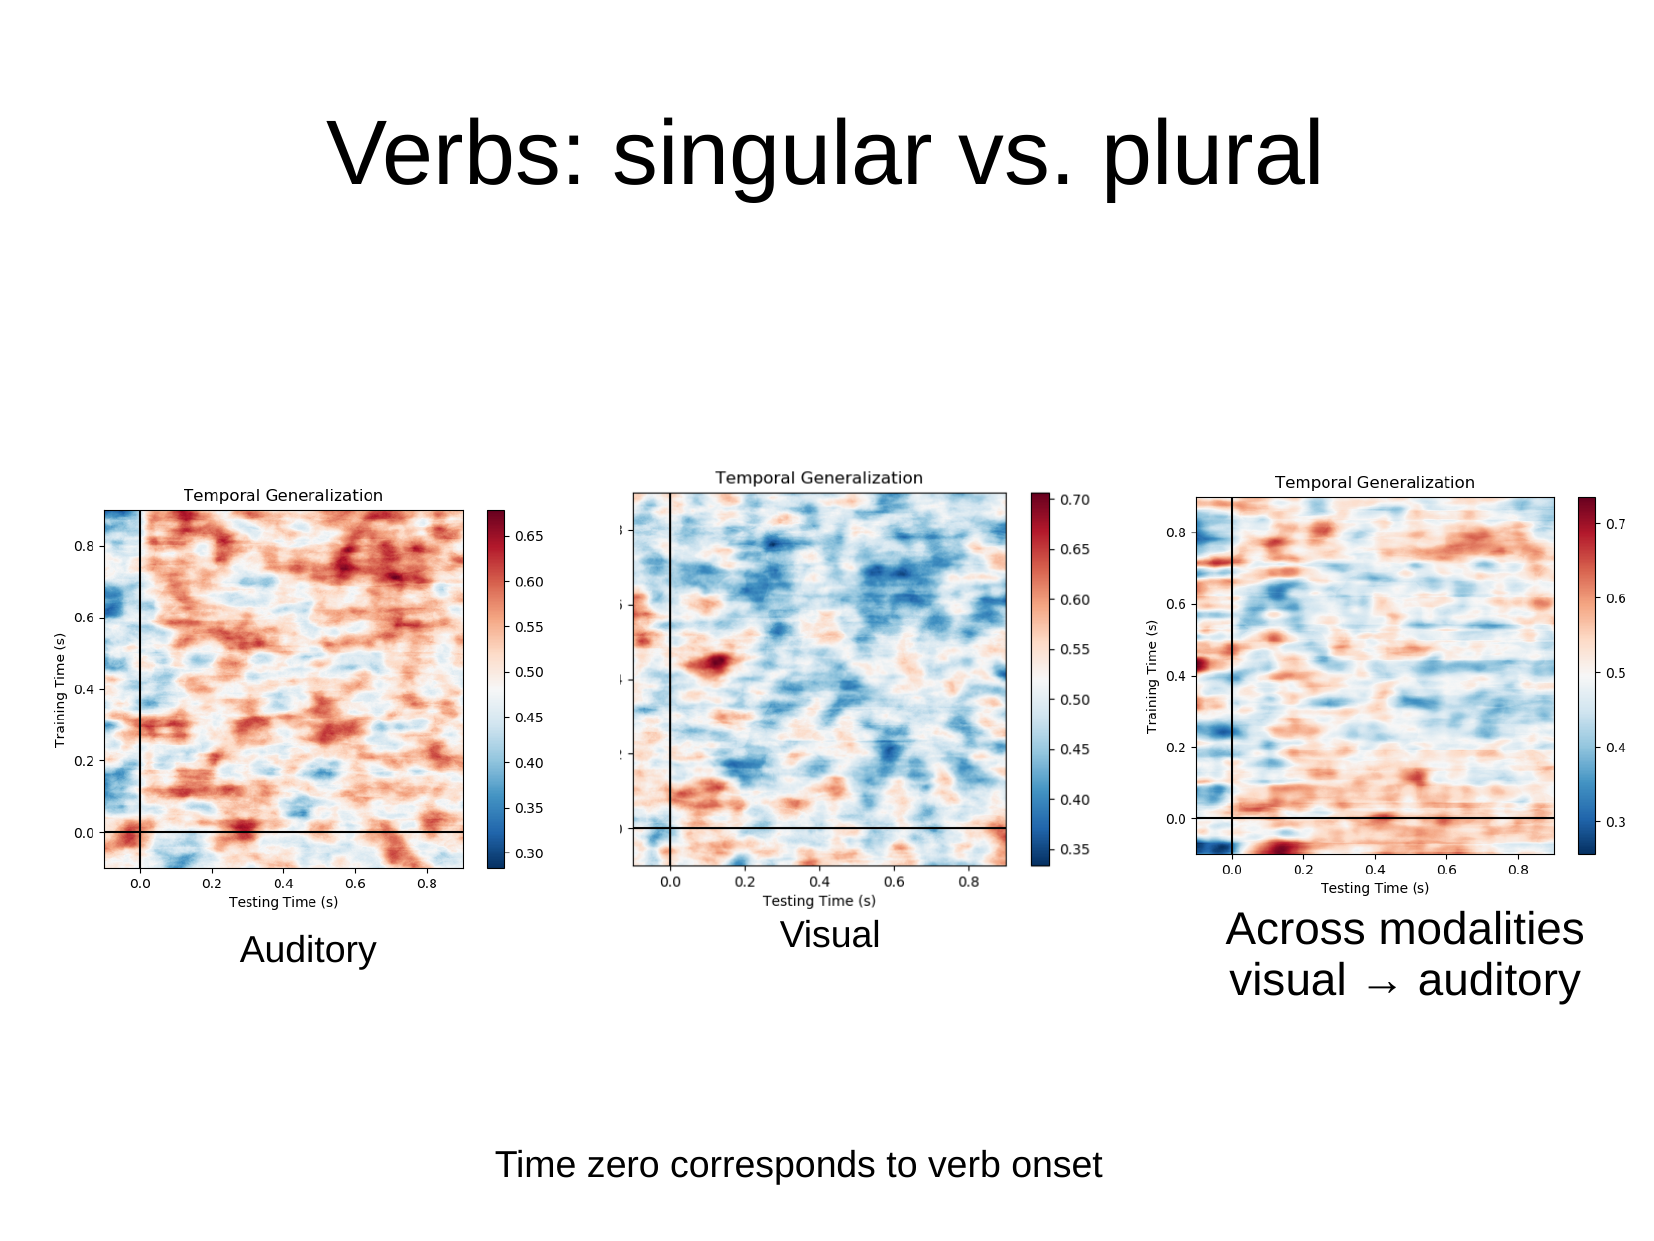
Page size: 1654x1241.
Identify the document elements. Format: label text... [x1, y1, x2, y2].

picture [0, 434, 1654, 919]
text_box Time zero corresponds to verb onset [480, 1136, 1261, 1203]
text_box Visual [765, 919, 1096, 1006]
text_box Across modalities visual → auditory [1100, 905, 1654, 1039]
text_box Auditory [225, 921, 556, 1021]
title Verbs: singular vs. plural [82, 49, 1571, 257]
